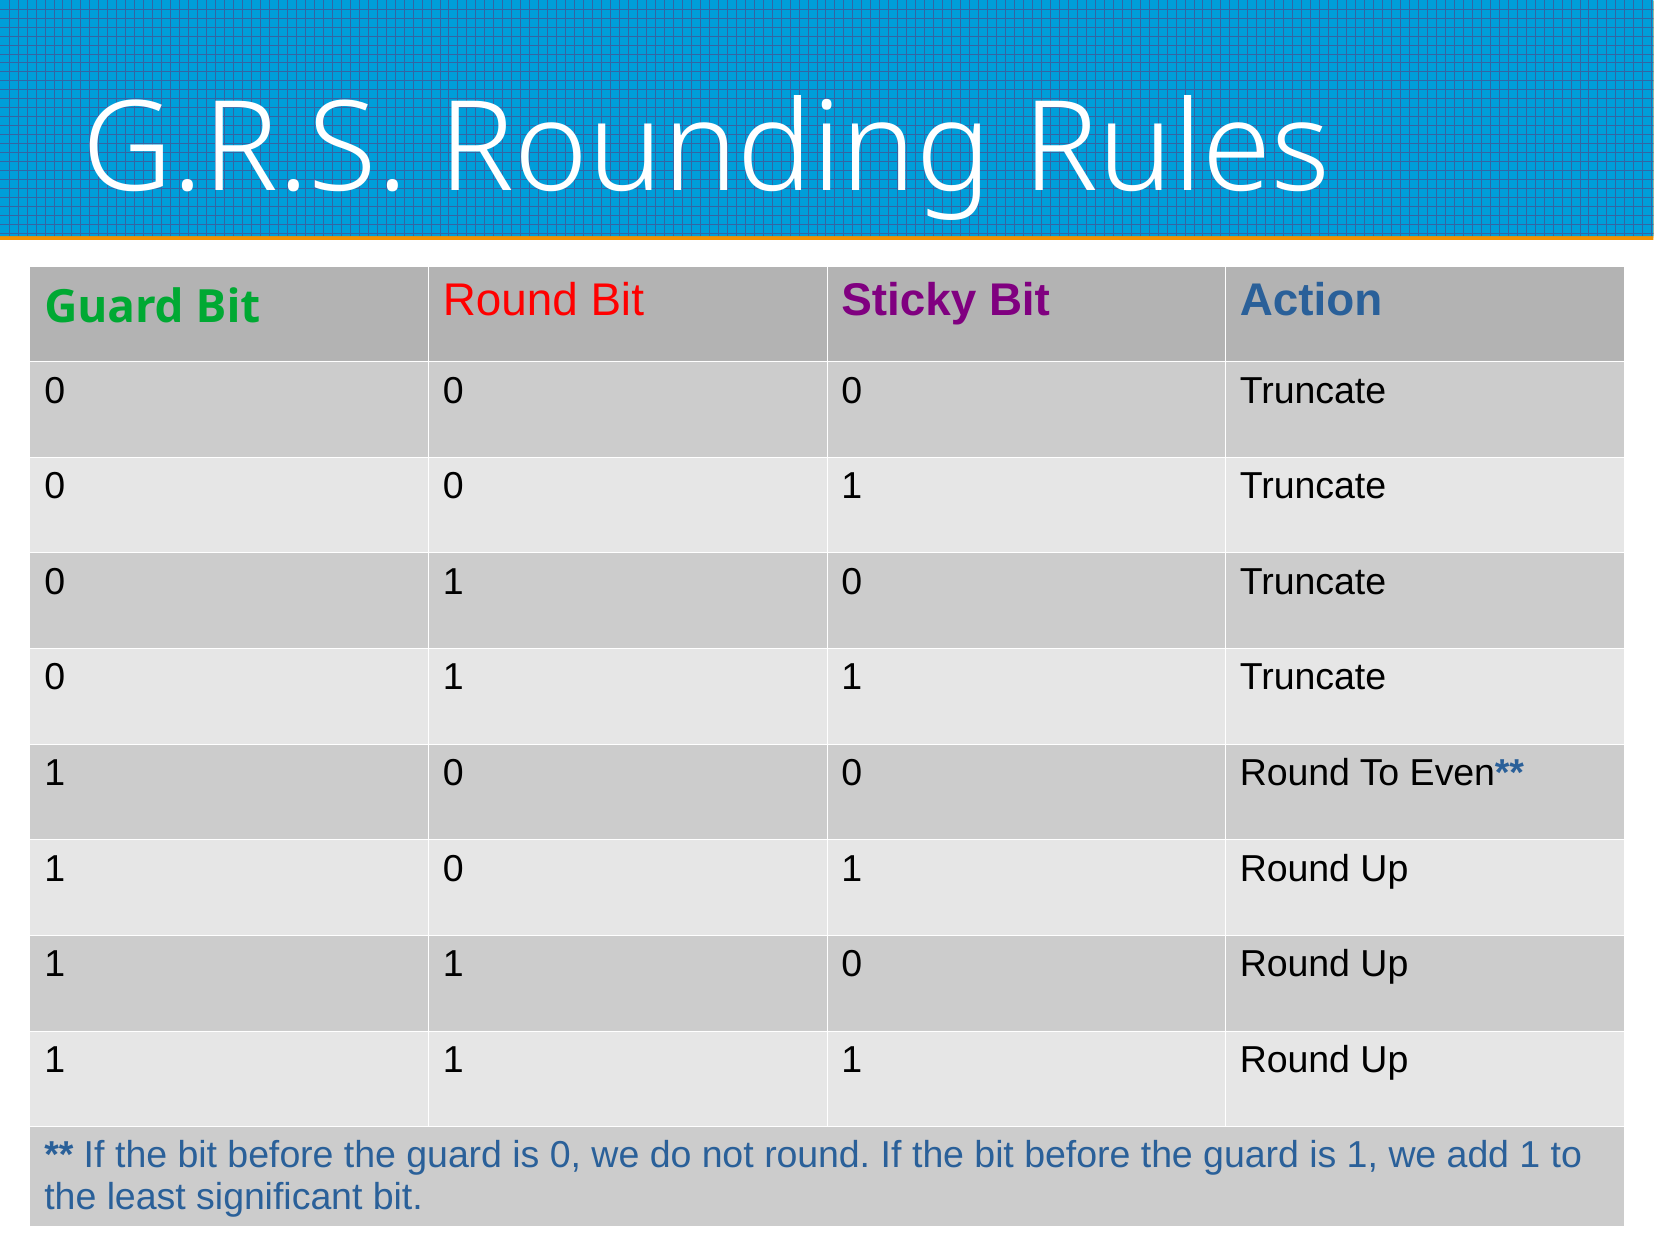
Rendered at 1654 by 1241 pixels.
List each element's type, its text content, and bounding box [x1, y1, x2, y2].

table_cell 1 [30, 840, 428, 935]
table_cell 0 [828, 362, 1225, 457]
table_cell 1 [828, 458, 1225, 552]
table_cell 1 [30, 936, 428, 1031]
table_header Sticky Bit [828, 267, 1225, 361]
title G.R.S. Rounding Rules [82, 19, 1571, 227]
table_cell 1 [828, 840, 1225, 935]
table_cell 1 [30, 1032, 428, 1126]
table_cell 0 [828, 936, 1225, 1031]
table_header Guard Bit [30, 267, 428, 361]
table_cell 0 [30, 649, 428, 744]
table_cell 0 [429, 362, 827, 457]
table_cell Truncate [1226, 553, 1624, 648]
table_cell 1 [429, 1032, 827, 1126]
table_cell 0 [30, 362, 428, 457]
table_cell 0 [429, 840, 827, 935]
table_cell 0 [828, 553, 1225, 648]
table_cell 1 [429, 553, 827, 648]
table_cell 1 [30, 745, 428, 839]
table_cell 0 [429, 458, 827, 552]
table_cell Round Up [1226, 840, 1624, 935]
table_cell 1 [429, 936, 827, 1031]
table_header Action [1226, 267, 1624, 361]
table_cell 0 [429, 745, 827, 839]
table_cell 0 [30, 458, 428, 552]
table_cell Truncate [1226, 649, 1624, 744]
table_cell 1 [828, 1032, 1225, 1126]
table_cell 0 [828, 745, 1225, 839]
table_cell 1 [429, 649, 827, 744]
table_cell Round To Even** [1226, 745, 1624, 839]
table_header Round Bit [429, 267, 827, 361]
table_cell ** If the bit before the guard is 0, we do not round. If the bit before the guard is 1, we add 1 to the least significant bit. [30, 1127, 1624, 1226]
table_cell 1 [828, 649, 1225, 744]
table_cell Round Up [1226, 1032, 1624, 1126]
table_cell Truncate [1226, 362, 1624, 457]
table_cell 0 [30, 553, 428, 648]
table_cell Round Up [1226, 936, 1624, 1031]
table_cell Truncate [1226, 458, 1624, 552]
